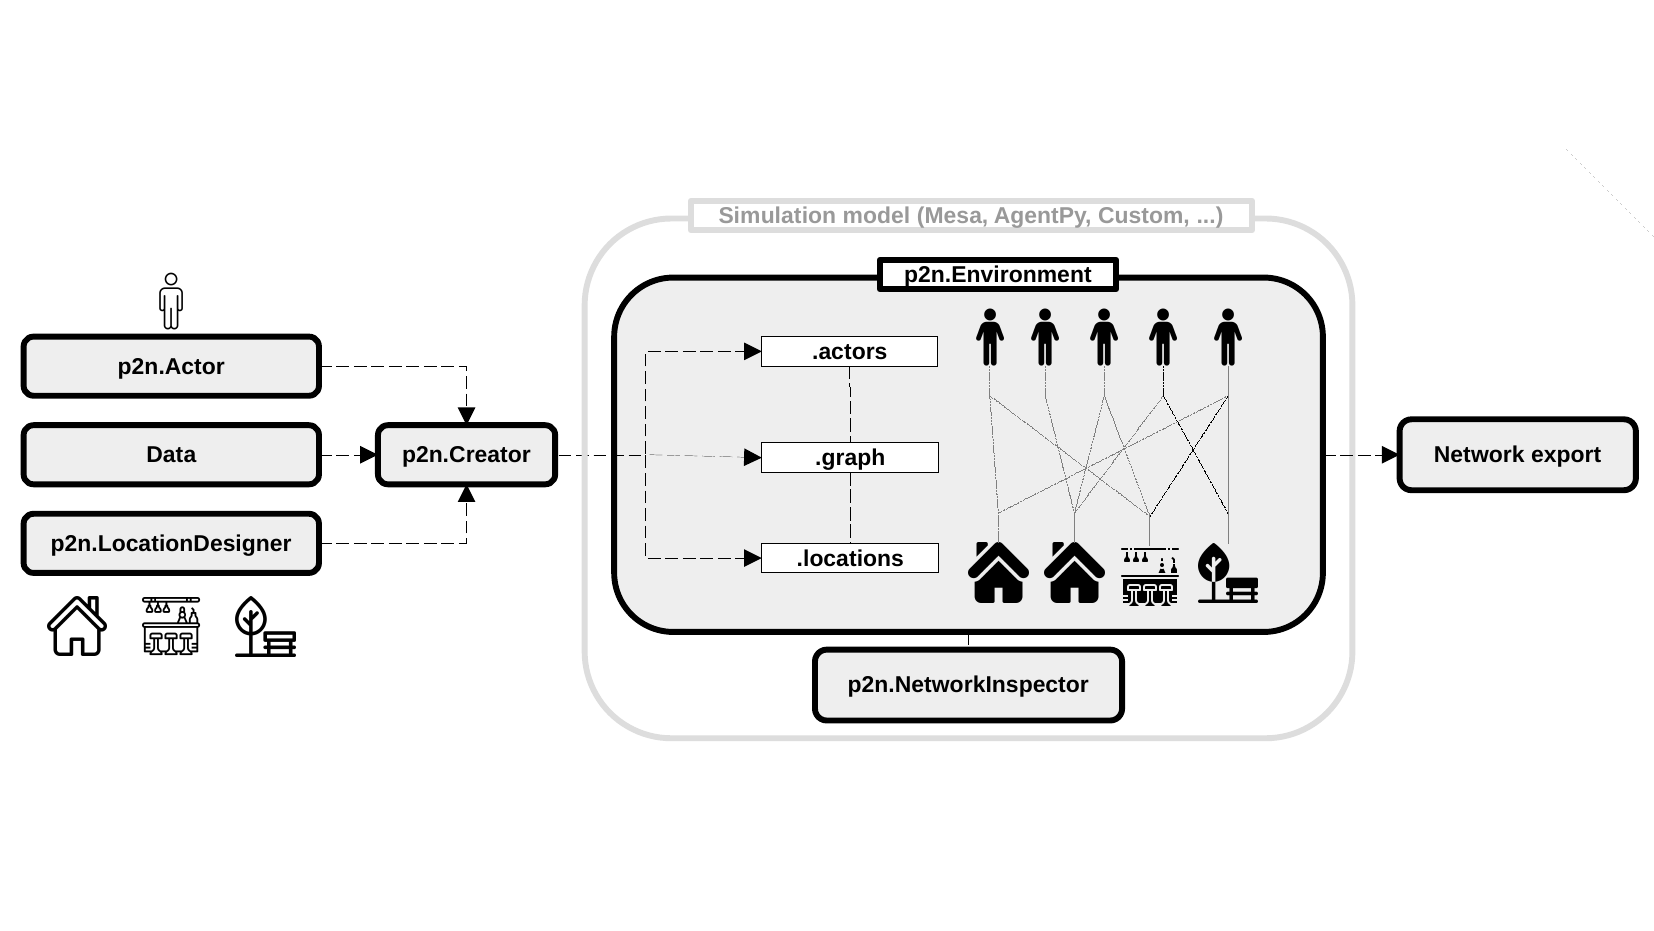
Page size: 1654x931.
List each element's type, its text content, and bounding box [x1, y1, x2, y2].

picture [47, 596, 107, 656]
text_box p2n.Creator [377, 425, 556, 485]
picture [235, 596, 296, 657]
text_box p2n.LocationDesigner [23, 513, 319, 573]
picture [141, 271, 201, 331]
text_box [584, 218, 1353, 739]
text_box Network export [1399, 419, 1636, 491]
text_box p2n.Actor [23, 336, 319, 396]
picture [141, 596, 201, 656]
text_box Data [23, 425, 319, 485]
text_box Simulation model (Mesa, AgentPy, Custom, ...) [690, 200, 1252, 231]
